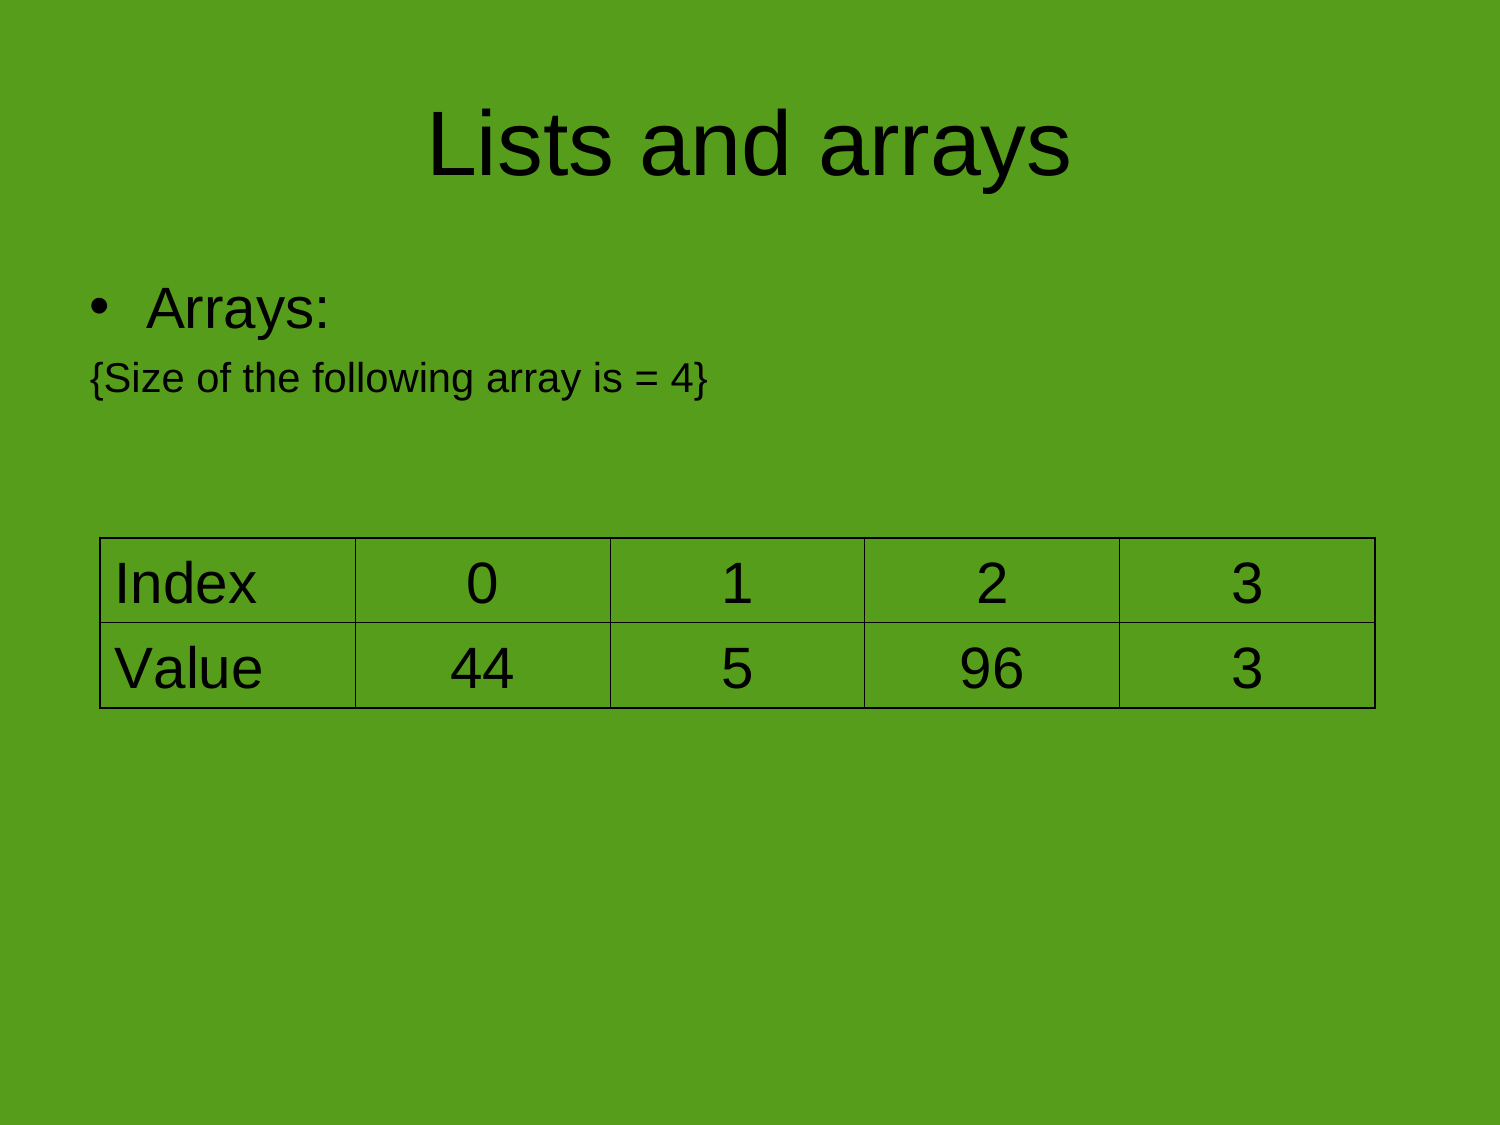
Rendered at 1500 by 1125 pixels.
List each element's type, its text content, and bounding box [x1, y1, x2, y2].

table_cell 3 [1120, 623, 1374, 707]
table_cell 96 [865, 623, 1119, 707]
table_cell Value [101, 623, 355, 707]
table_header 2 [865, 539, 1119, 622]
table_header 0 [356, 539, 610, 622]
list Arrays: {Size of the following array is = 4} [75, 262, 1426, 501]
table_header Index [101, 539, 355, 622]
table_header 1 [611, 539, 864, 622]
title Lists and arrays [75, 45, 1426, 233]
table_cell 44 [356, 623, 610, 707]
table_cell 5 [611, 623, 864, 707]
table_header 3 [1120, 539, 1374, 622]
